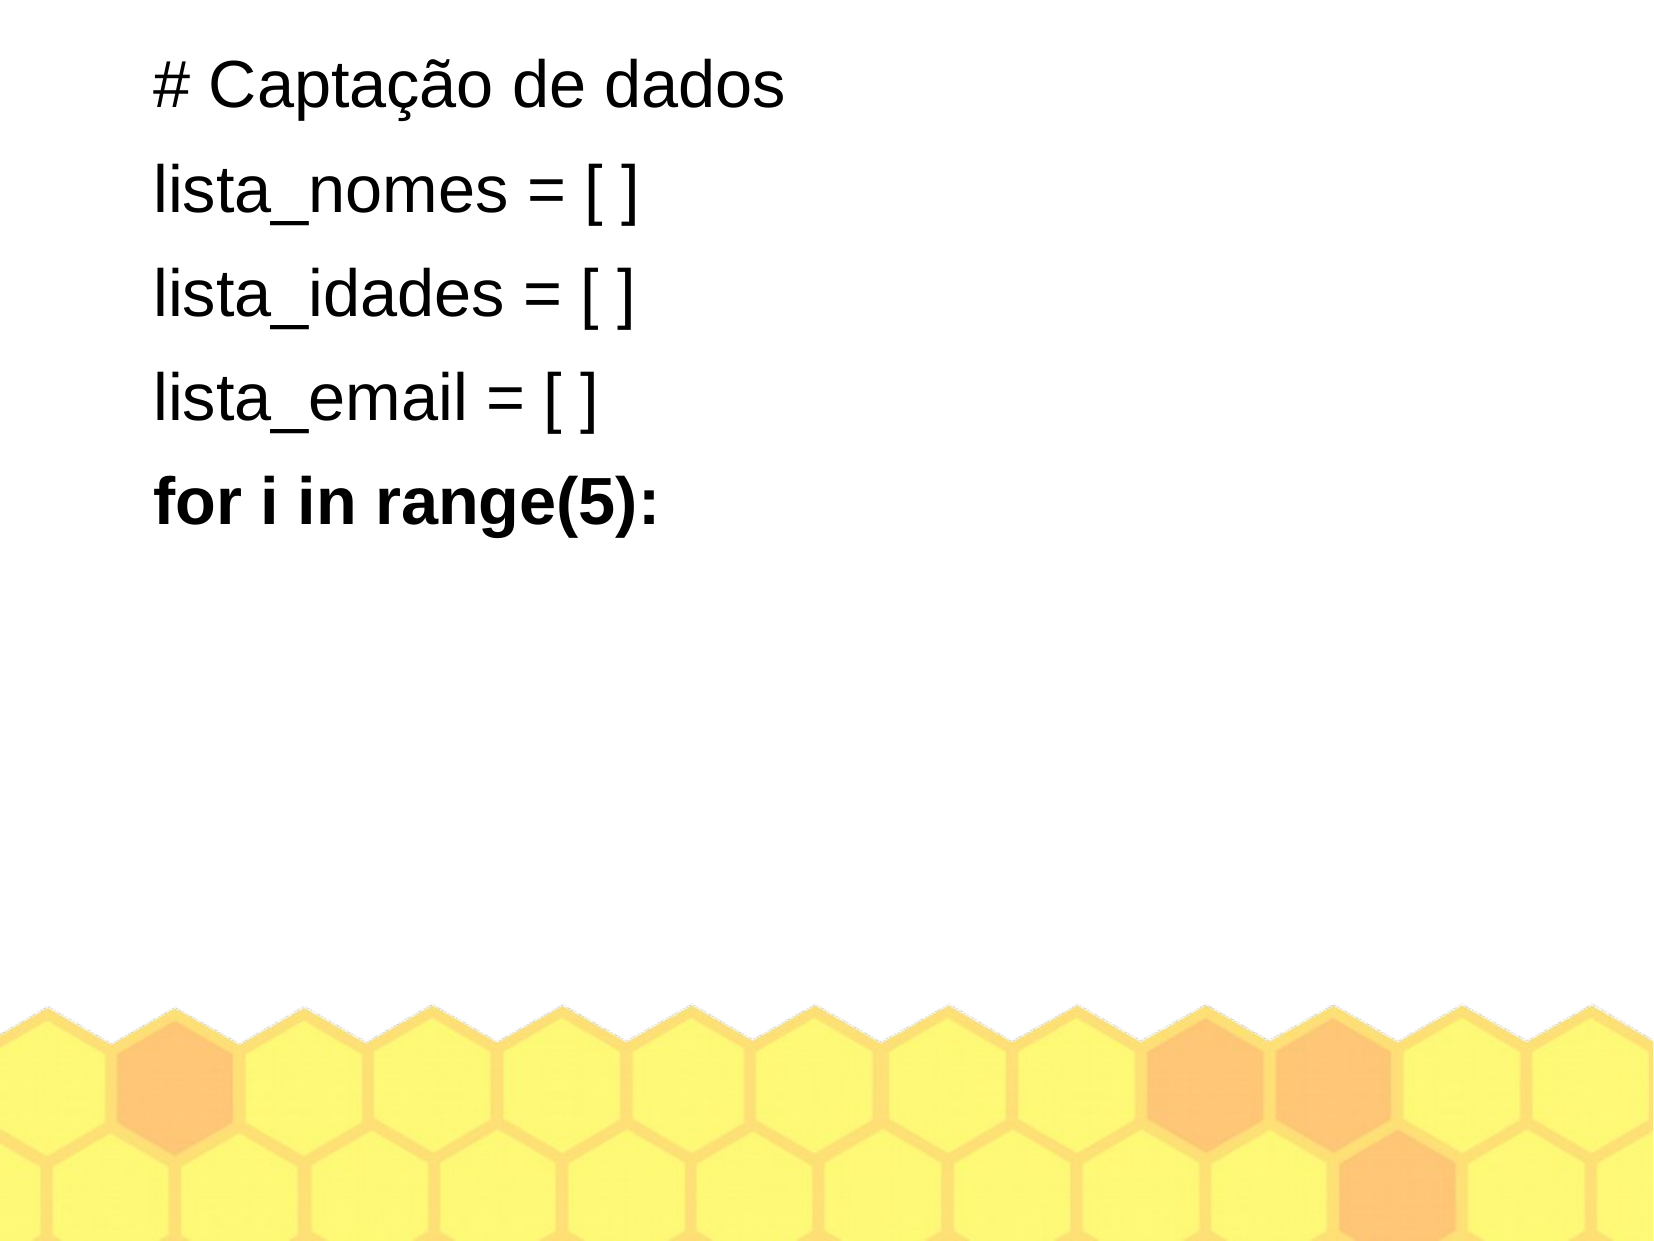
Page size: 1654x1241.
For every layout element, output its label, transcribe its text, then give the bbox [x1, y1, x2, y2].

picture [0, 1001, 1654, 1241]
list # Captação de dados lista_nomes = [ ] lista_idades = [ ] lista_email = [ ] for i in range(5): [82, 47, 1571, 1205]
